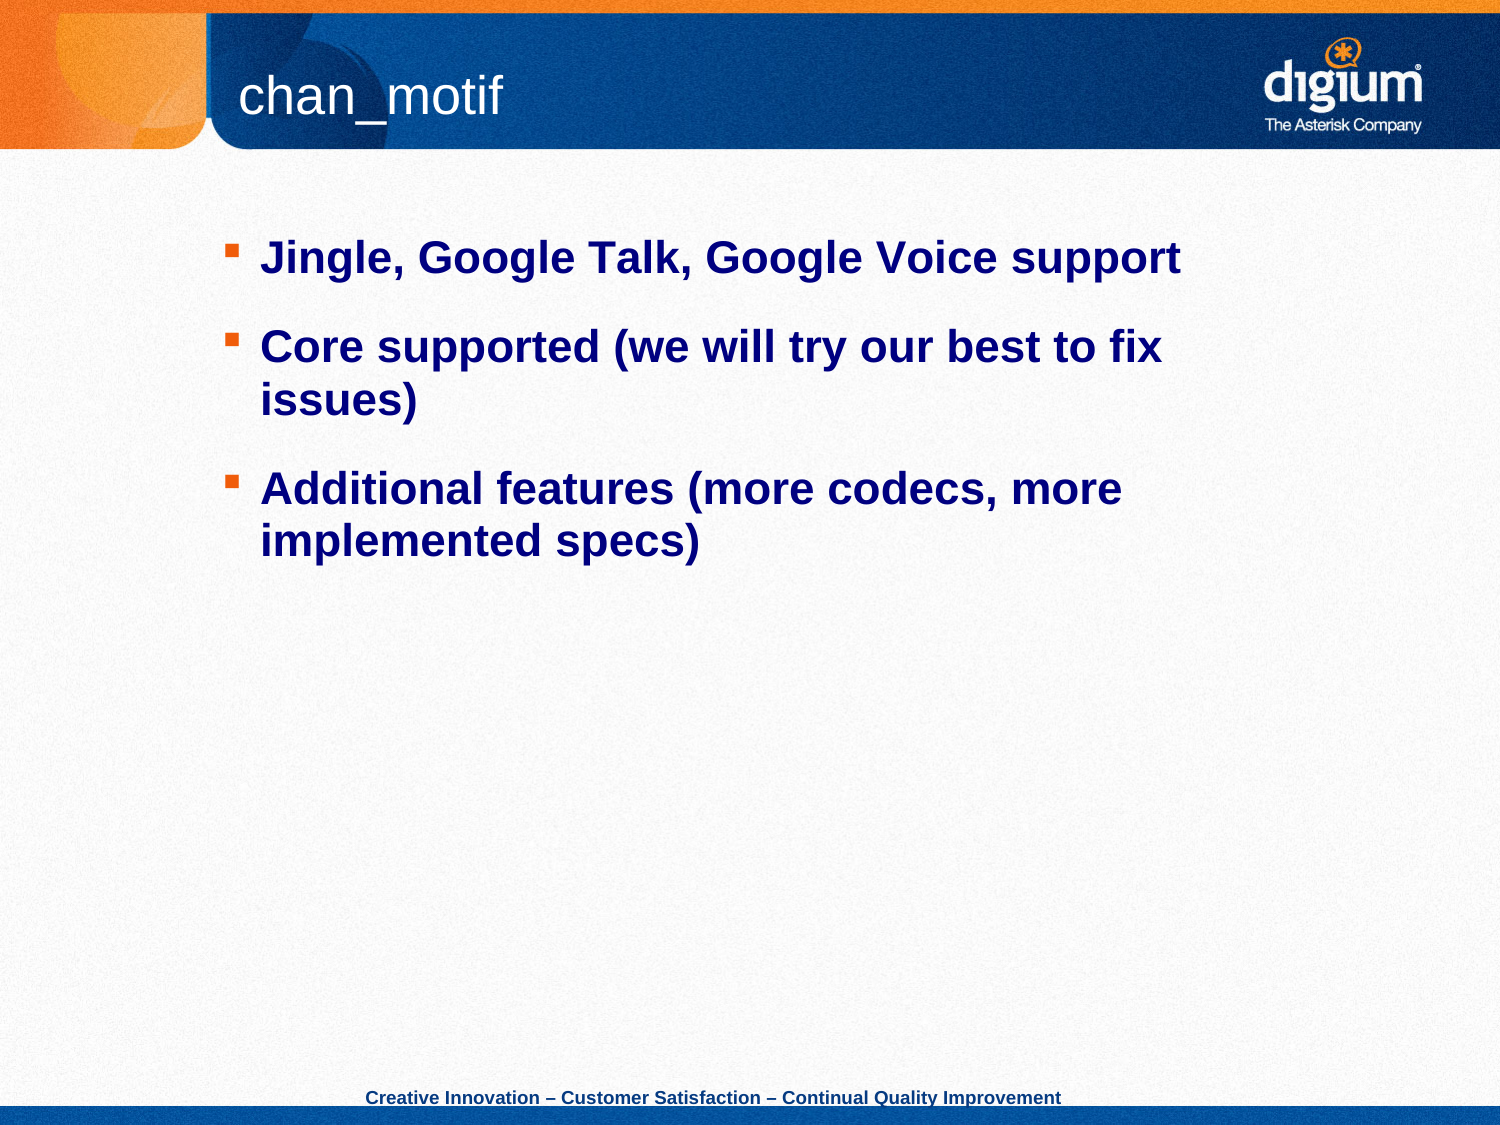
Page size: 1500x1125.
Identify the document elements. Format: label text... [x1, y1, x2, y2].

list Jingle, Google Talk, Google Voice support Core supported (we will try our best to fix issues) Additional features (more codecs, more implemented specs) [206, 224, 1301, 967]
picture [0, 0, 1500, 1125]
title chan_motif [238, 27, 1243, 127]
